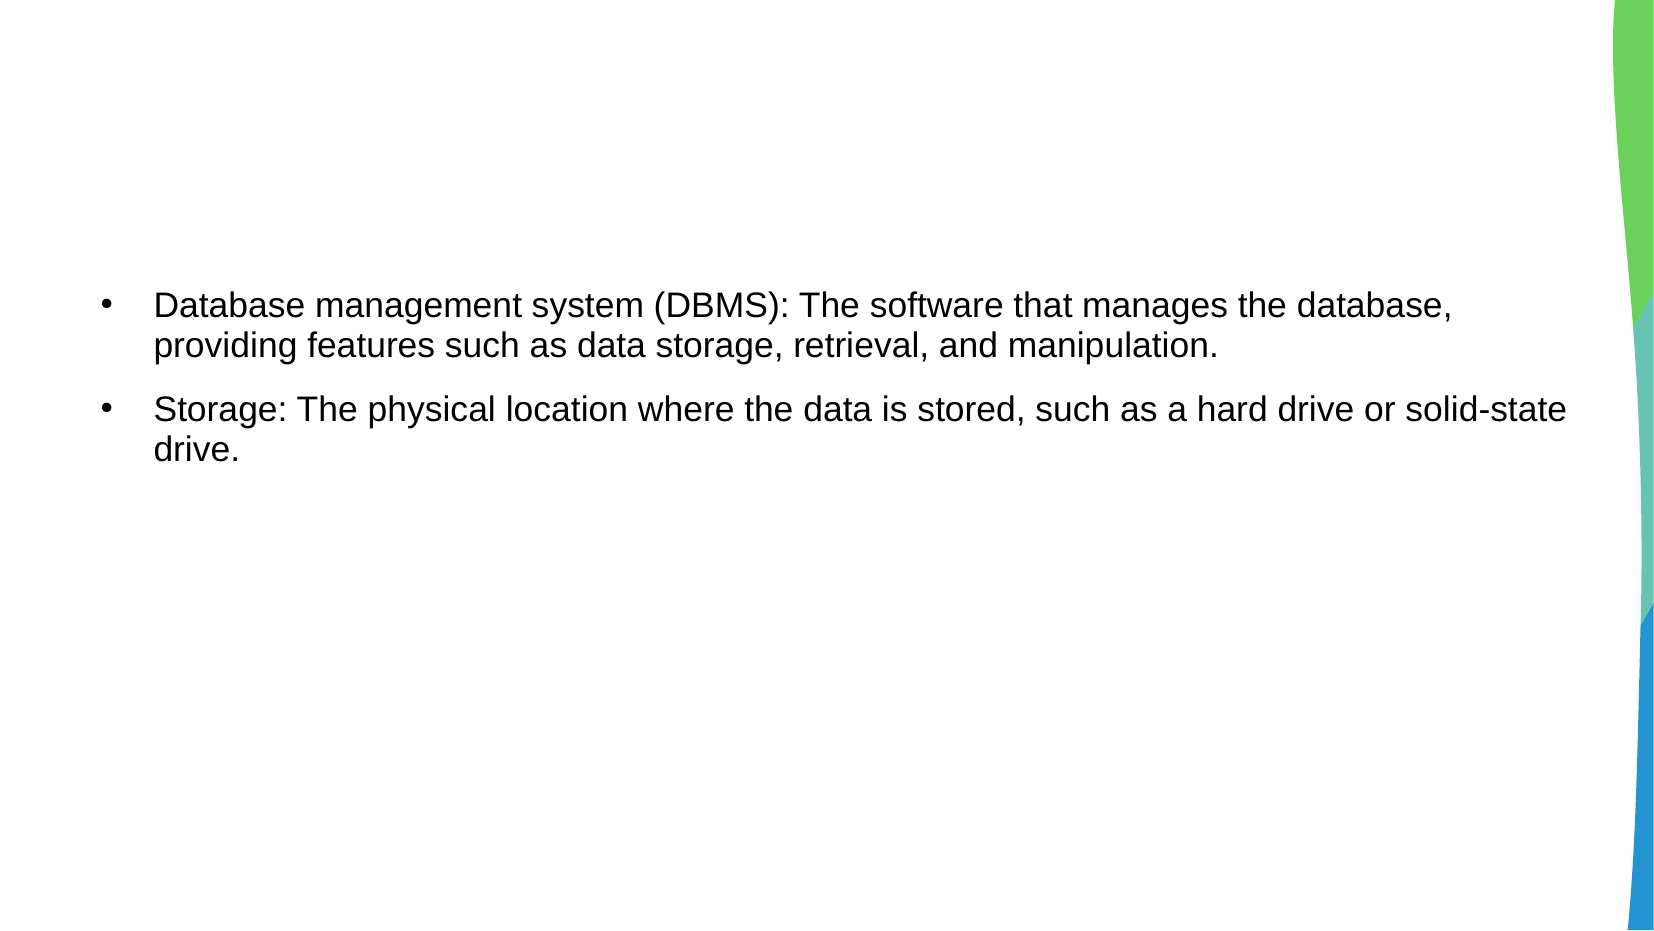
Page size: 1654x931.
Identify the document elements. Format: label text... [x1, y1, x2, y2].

list Database management system (DBMS): The software that manages the database, providing features such as data storage, retrieval, and manipulation. Storage: The physical location where the data is stored, such as a hard drive or solid-state drive. [82, 285, 1571, 757]
